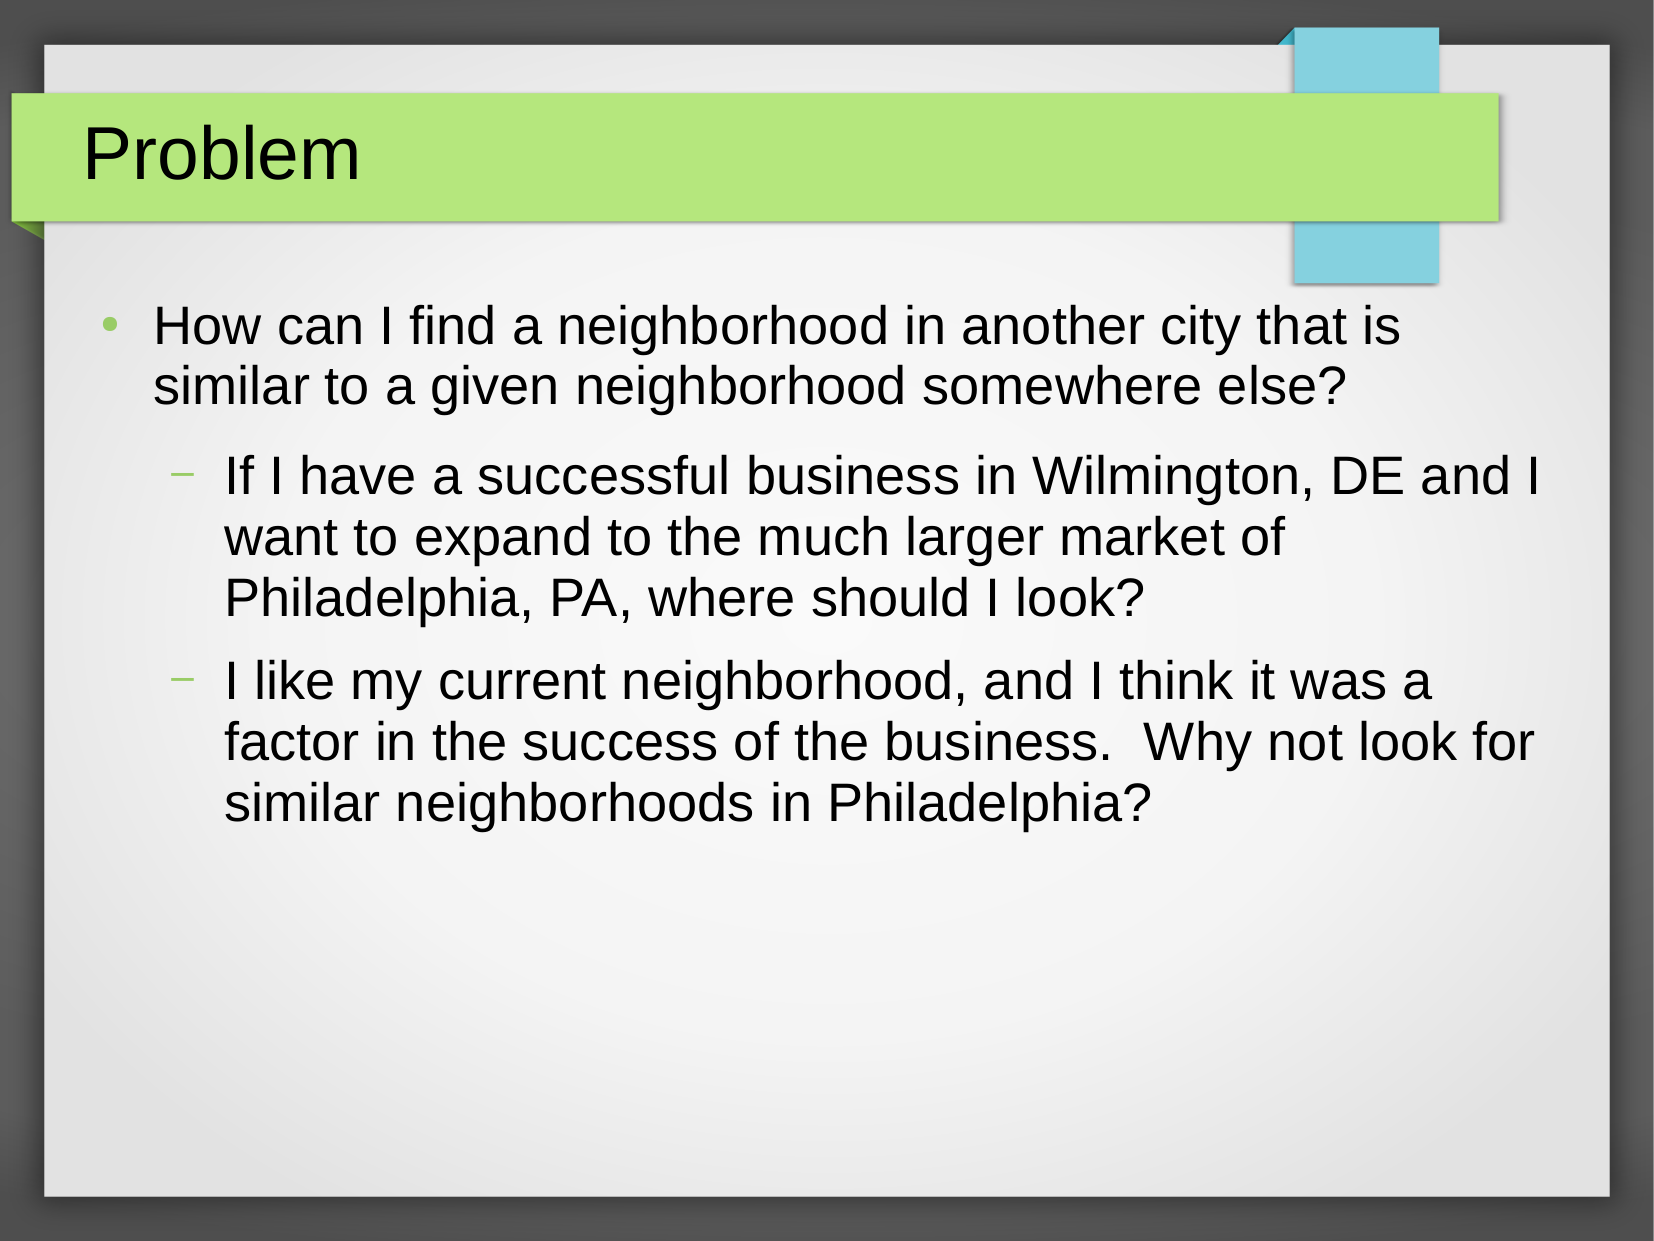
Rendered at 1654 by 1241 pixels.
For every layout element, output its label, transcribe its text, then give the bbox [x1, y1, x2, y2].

title Problem [82, 94, 1264, 213]
picture [0, 0, 1654, 1241]
list How can I find a neighborhood in another city that is similar to a given neighborhood somewhere else? If I have a successful business in Wilmington, DE and I want to expand to the much larger market of Philadelphia, PA, where should I look? I like my current neighborhood, and I think it was a factor in the success of the business. Why not look for similar neighborhoods in Philadelphia? [82, 295, 1571, 1015]
